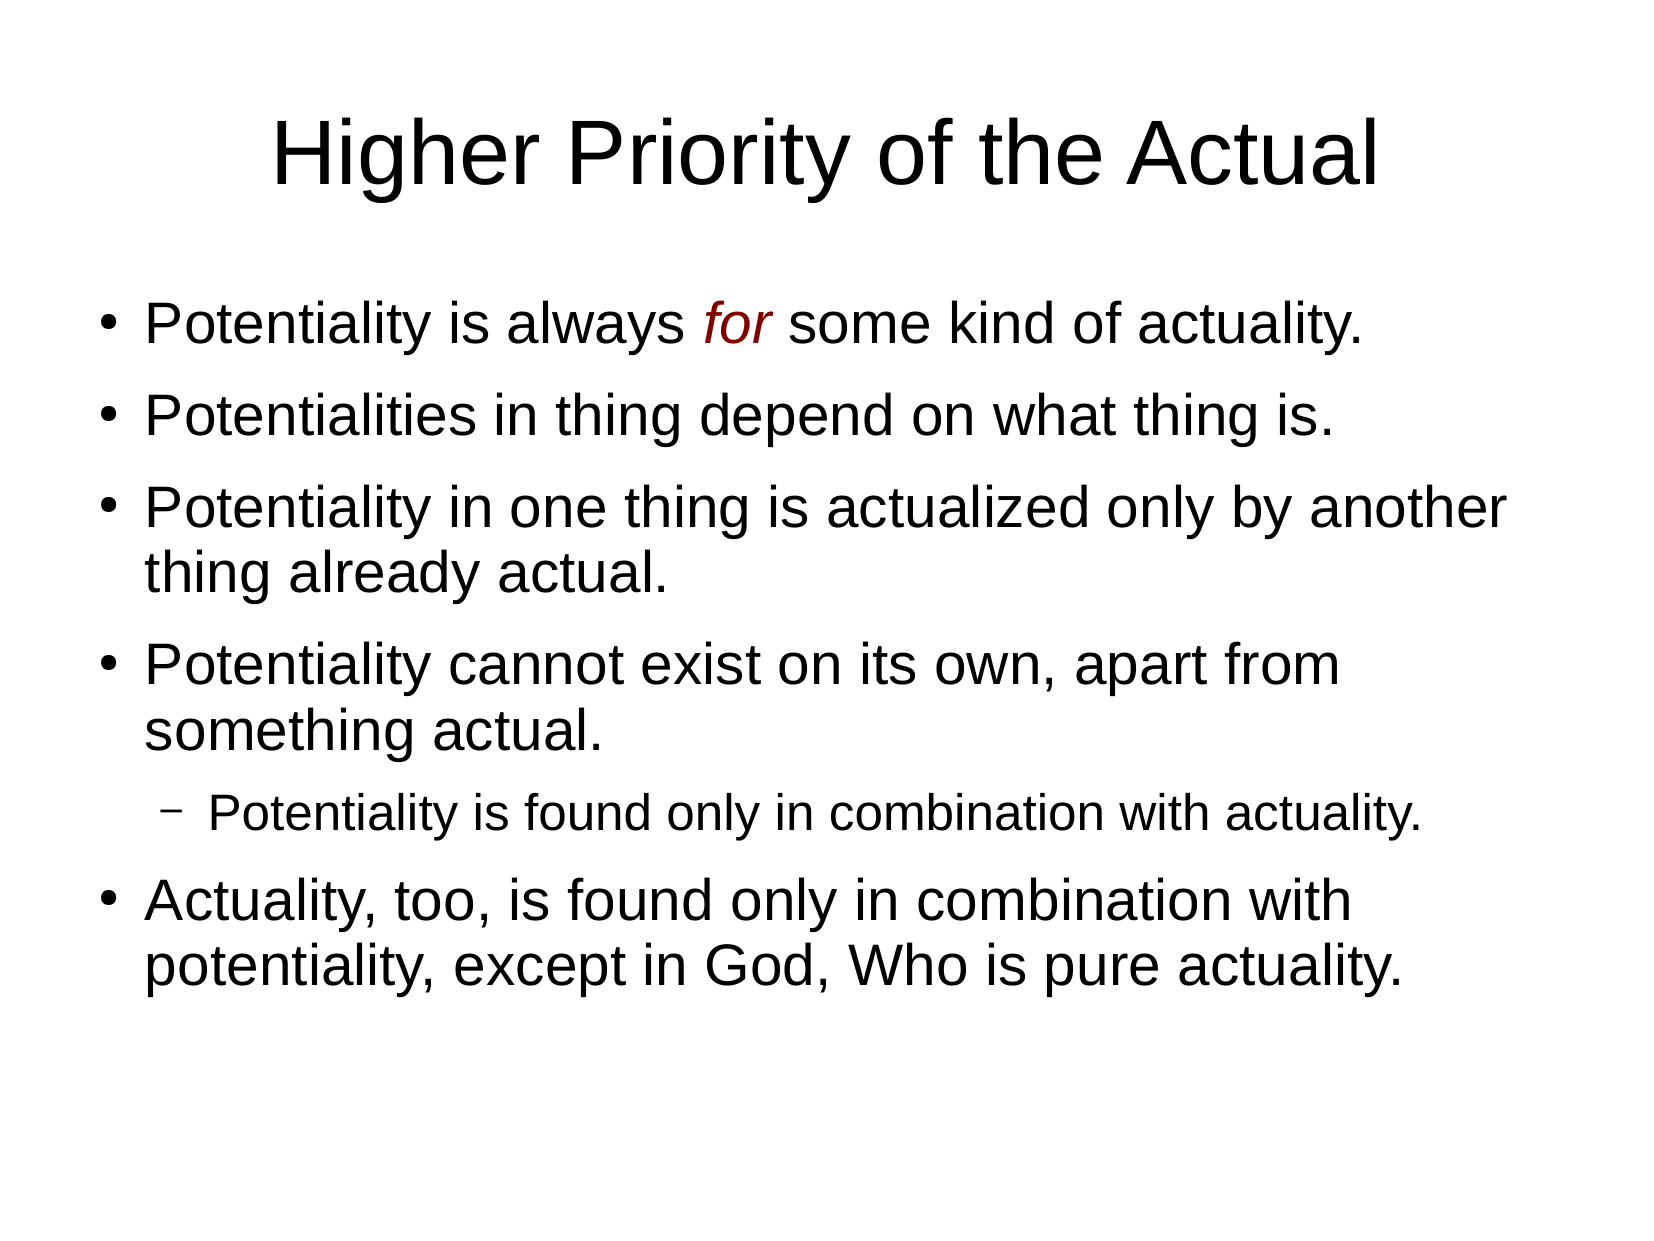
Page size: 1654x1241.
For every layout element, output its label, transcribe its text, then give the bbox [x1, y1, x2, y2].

list Potentiality is always for some kind of actuality. Potentialities in thing depend on what thing is. Potentiality in one thing is actualized only by another thing already actual. Potentiality cannot exist on its own, apart from something actual. Potentiality is found only in combination with actuality. Actuality, too, is found only in combination with potentiality, except in God, Who is pure actuality. [82, 290, 1571, 1010]
title Higher Priority of the Actual [82, 49, 1571, 257]
